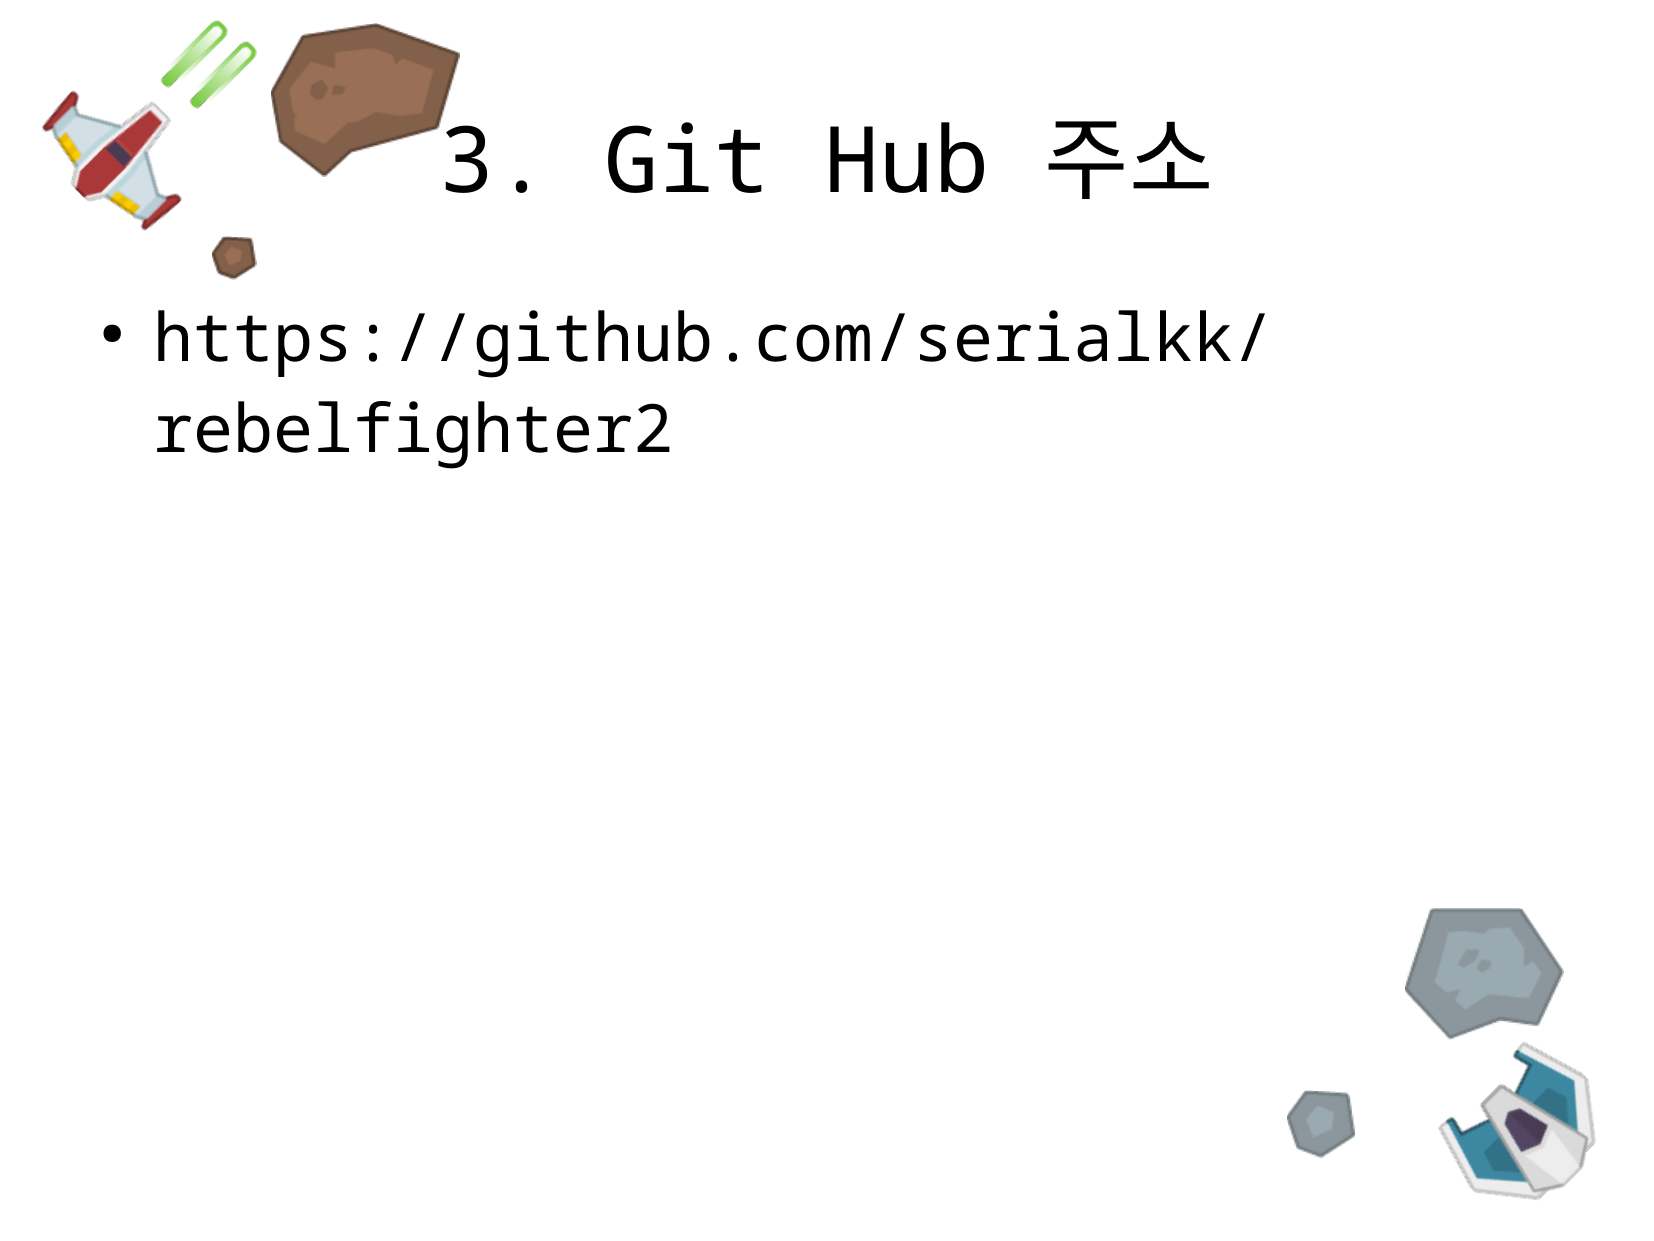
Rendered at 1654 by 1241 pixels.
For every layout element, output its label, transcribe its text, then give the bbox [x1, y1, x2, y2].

picture [185, 38, 260, 113]
picture [1287, 1090, 1355, 1158]
picture [271, 23, 460, 177]
picture [212, 236, 257, 280]
list https://github.com/serialkk/rebelfighter2 [82, 290, 1571, 1109]
picture [156, 17, 231, 92]
picture [1405, 908, 1630, 1235]
picture [24, 55, 217, 249]
title 3. Git Hub 주소 [82, 49, 1571, 257]
